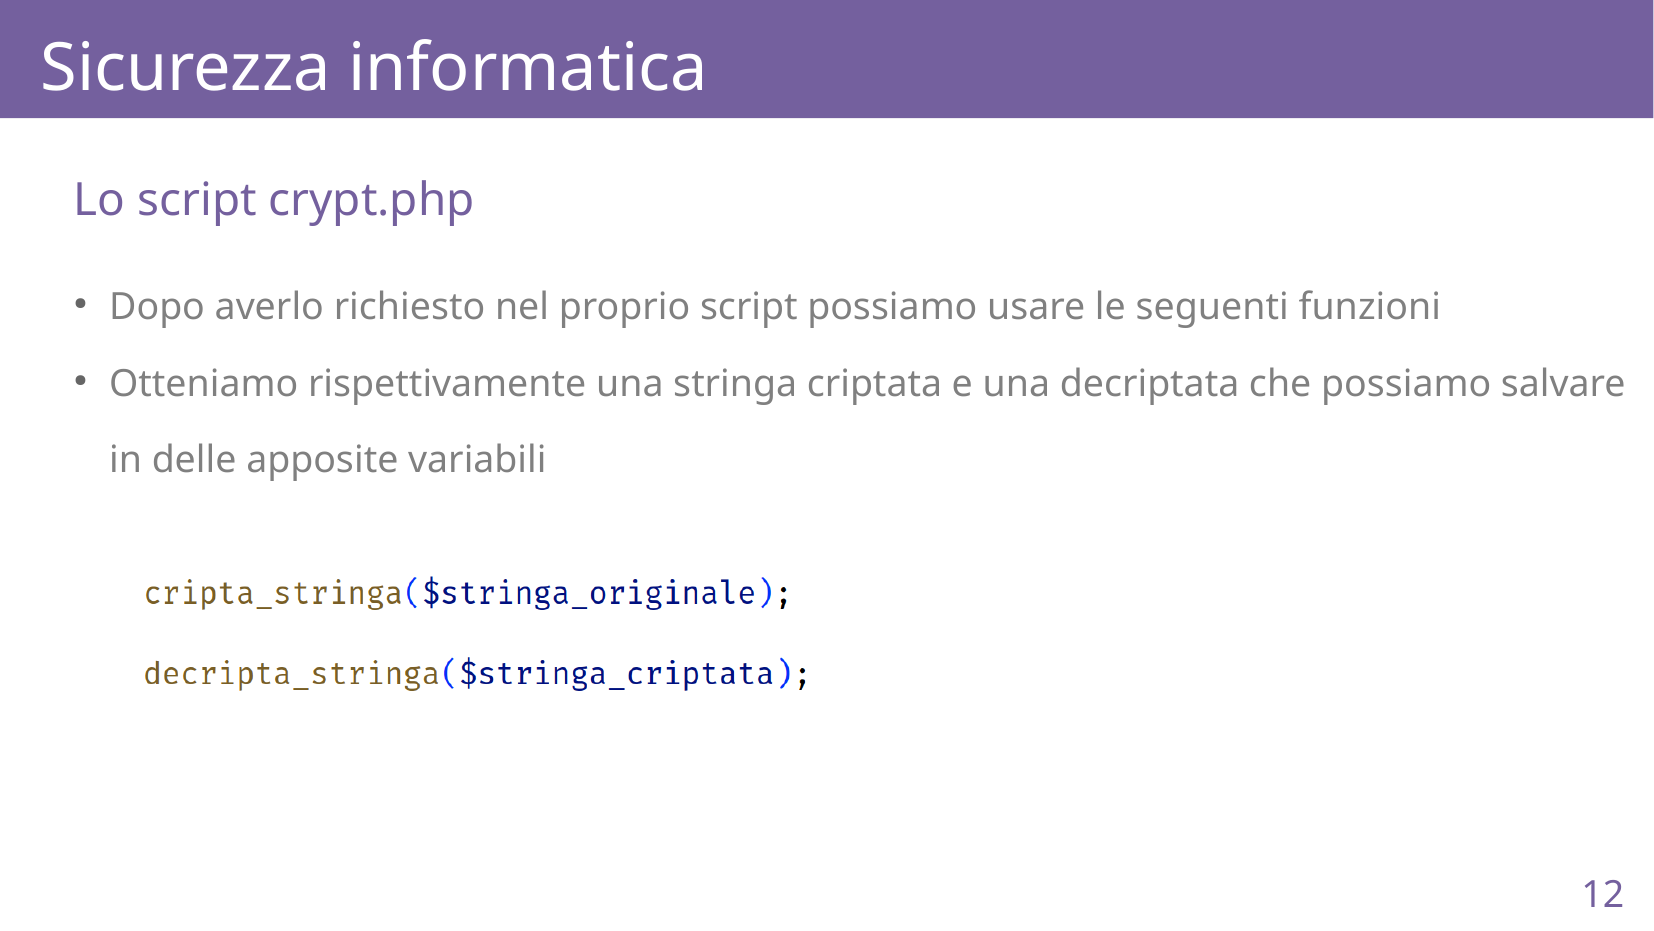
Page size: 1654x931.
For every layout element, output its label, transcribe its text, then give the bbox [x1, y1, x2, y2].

text_box Dopo averlo richiesto nel proprio script possiamo usare le seguenti funzioni Otteniamo rispettivamente una stringa criptata e una decriptata che possiamo salvare in delle apposite variabili [59, 246, 1603, 667]
text_box Lo script crypt.php [59, 158, 1107, 229]
picture [118, 560, 827, 715]
text_box <numero> [1510, 860, 1654, 931]
text_box Sicurezza informatica [25, 11, 942, 107]
text_box [0, 0, 1654, 119]
